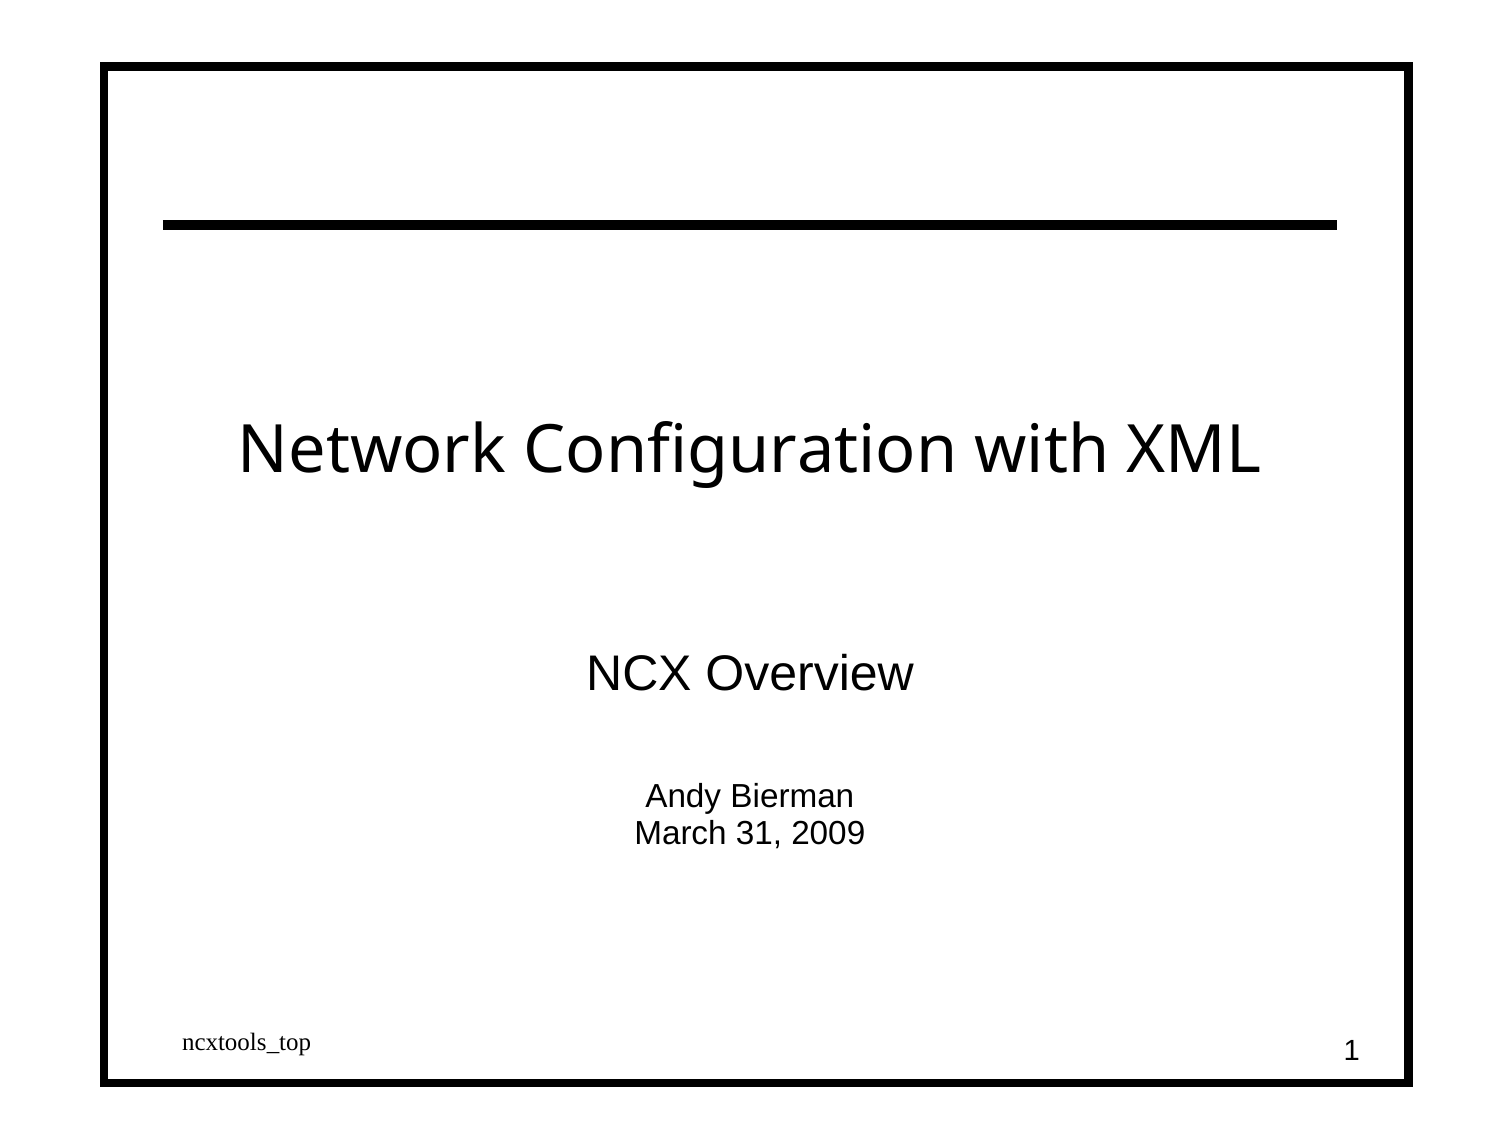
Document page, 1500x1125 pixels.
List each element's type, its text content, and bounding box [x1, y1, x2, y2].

title Network Configuration with XML [112, 349, 1388, 591]
subtitle NCX Overview Andy Bierman March 31, 2009 [225, 637, 1276, 926]
